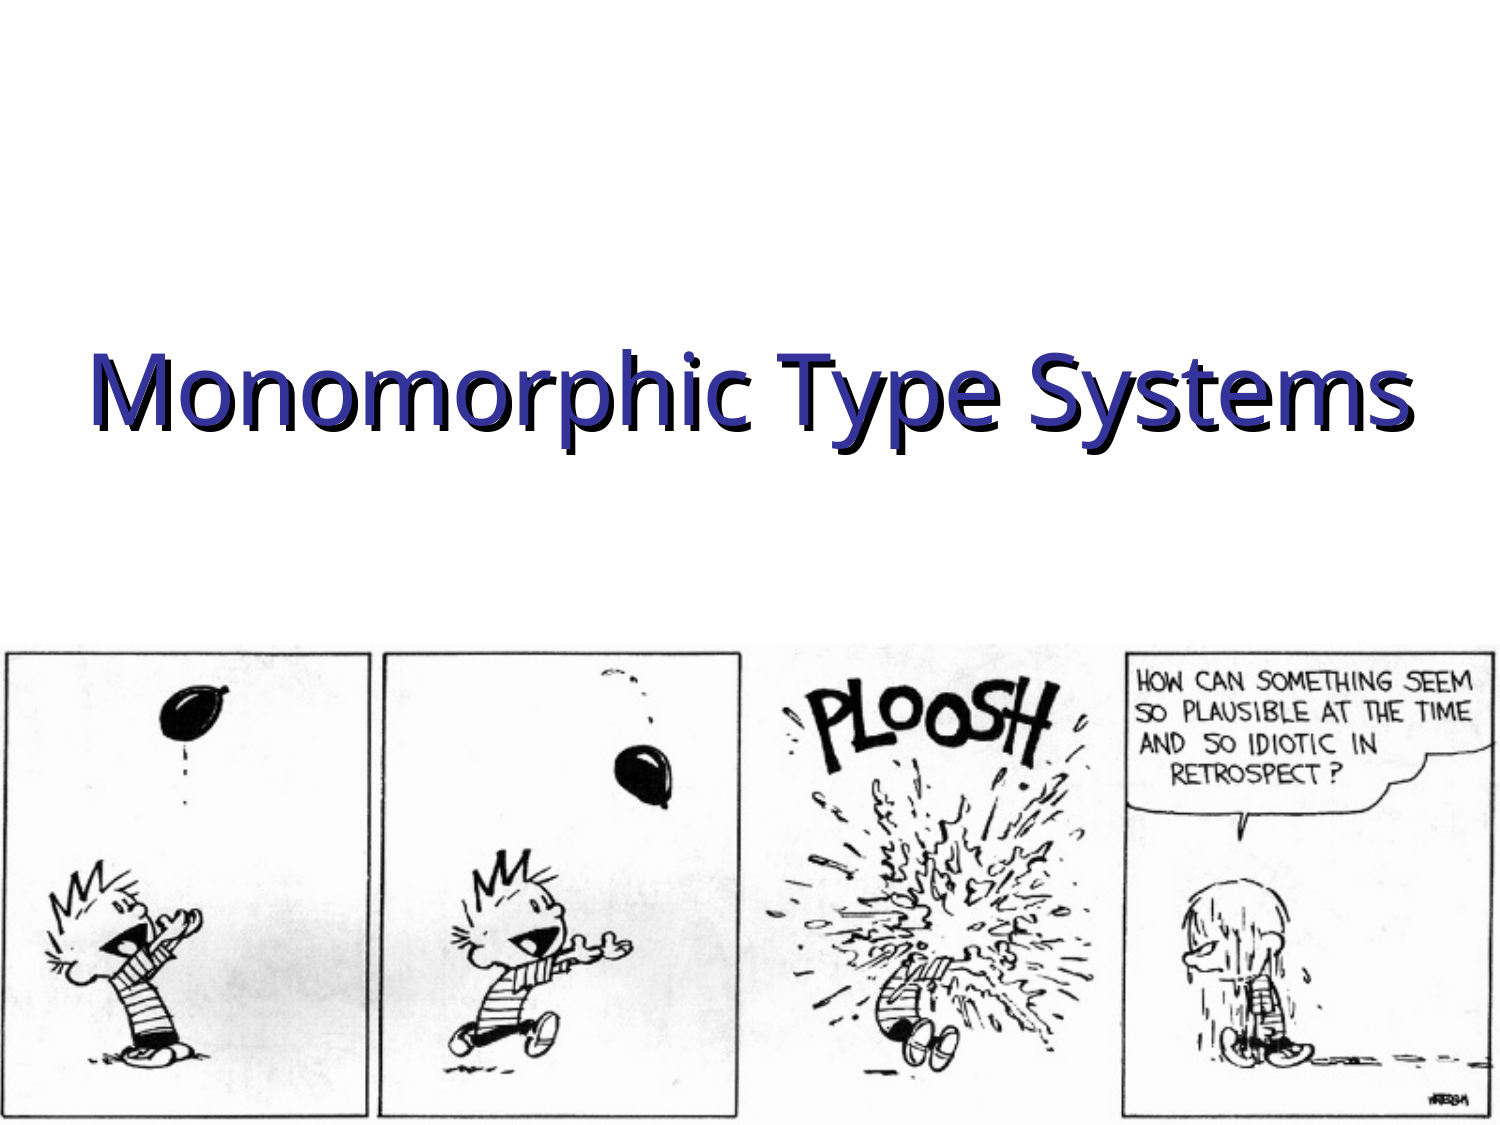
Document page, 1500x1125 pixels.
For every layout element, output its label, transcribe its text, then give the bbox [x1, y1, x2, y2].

title Monomorphic Type Systems [37, 312, 1463, 576]
picture [0, 644, 1500, 1125]
